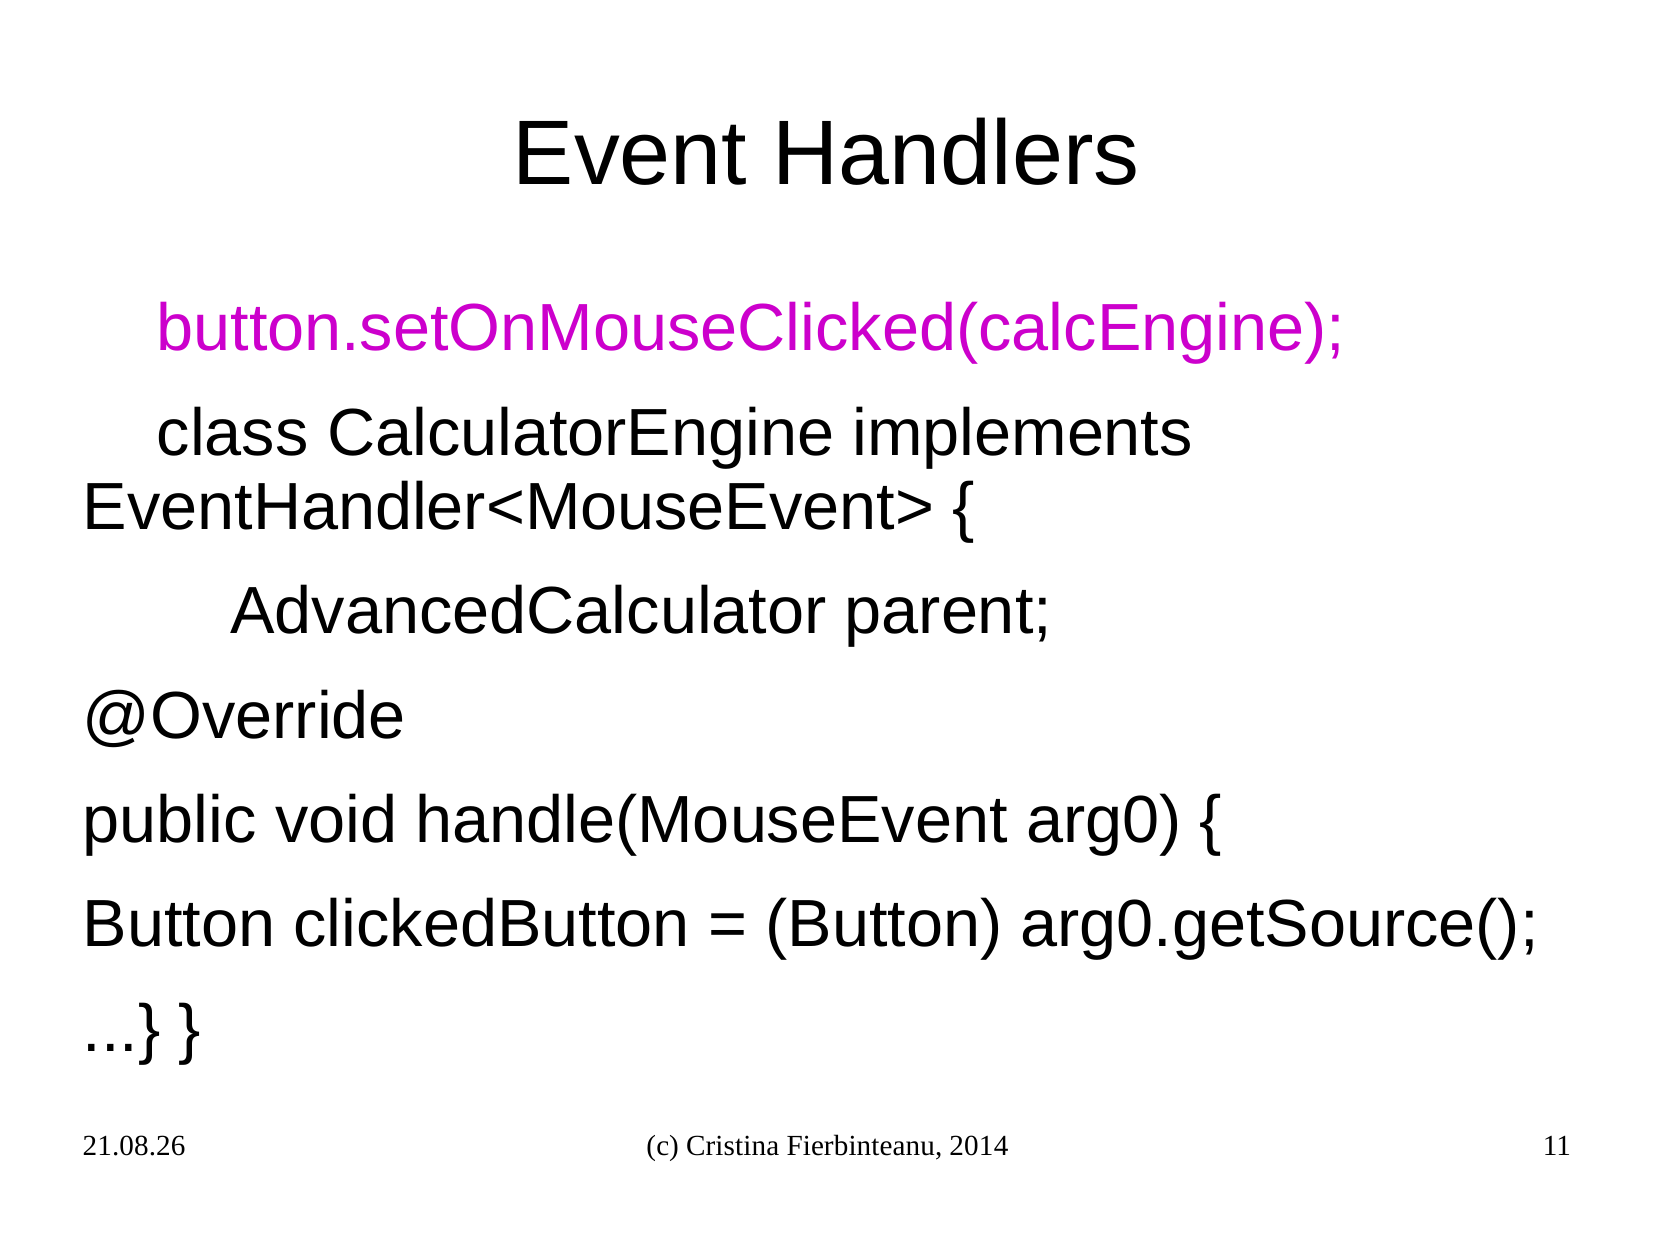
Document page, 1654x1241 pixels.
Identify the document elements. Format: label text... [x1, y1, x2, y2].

title Event Handlers [82, 49, 1571, 257]
list button.setOnMouseClicked(calcEngine); class CalculatorEngine implements EventHandler<MouseEvent> { AdvancedCalculator parent; @Override public void handle(MouseEvent arg0) { Button clickedButton = (Button) arg0.getSource(); ...} } [82, 290, 1571, 1109]
